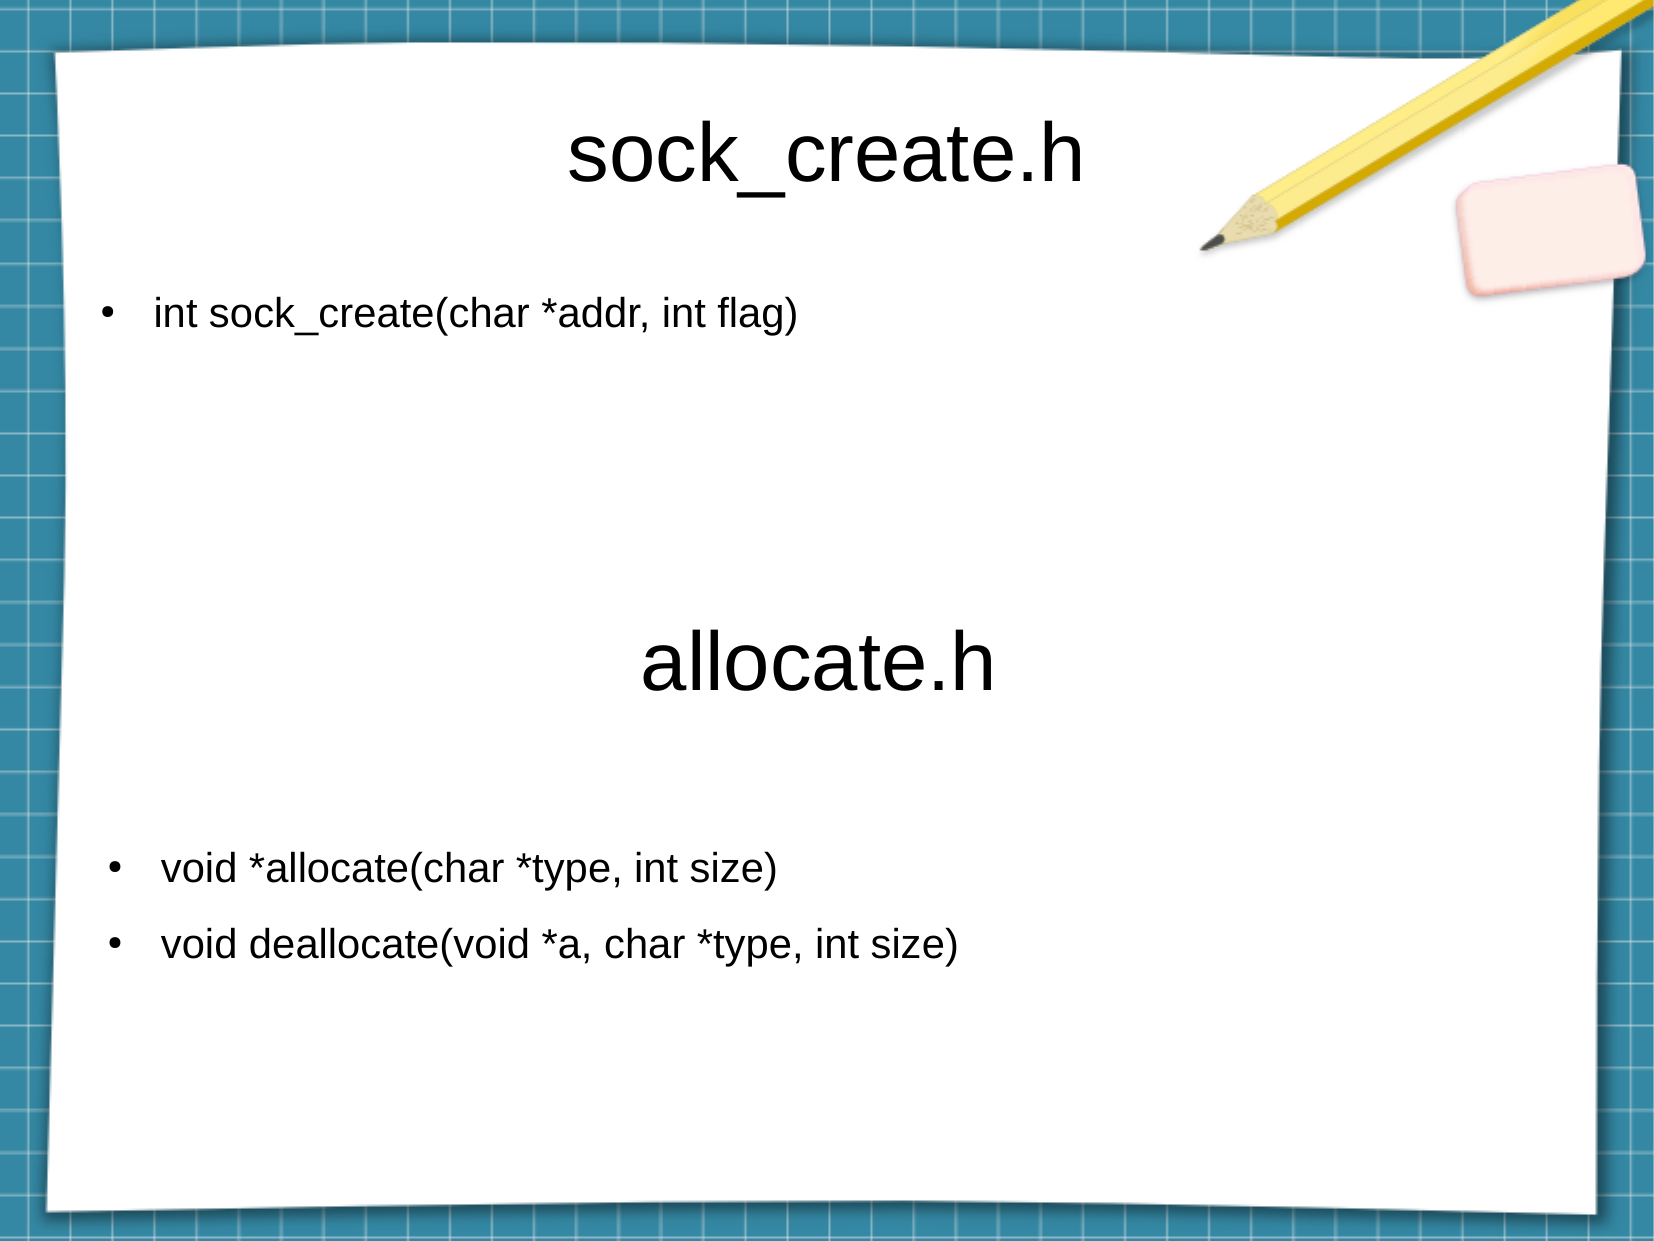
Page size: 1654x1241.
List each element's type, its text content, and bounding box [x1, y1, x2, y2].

title sock_create.h [82, 49, 1571, 257]
list int sock_create(char *addr, int flag) [82, 290, 1571, 526]
picture [0, 0, 1654, 1241]
title allocate.h [75, 557, 1564, 766]
list void *allocate(char *type, int size) void deallocate(void *a, char *type, int size) [90, 845, 1579, 1081]
